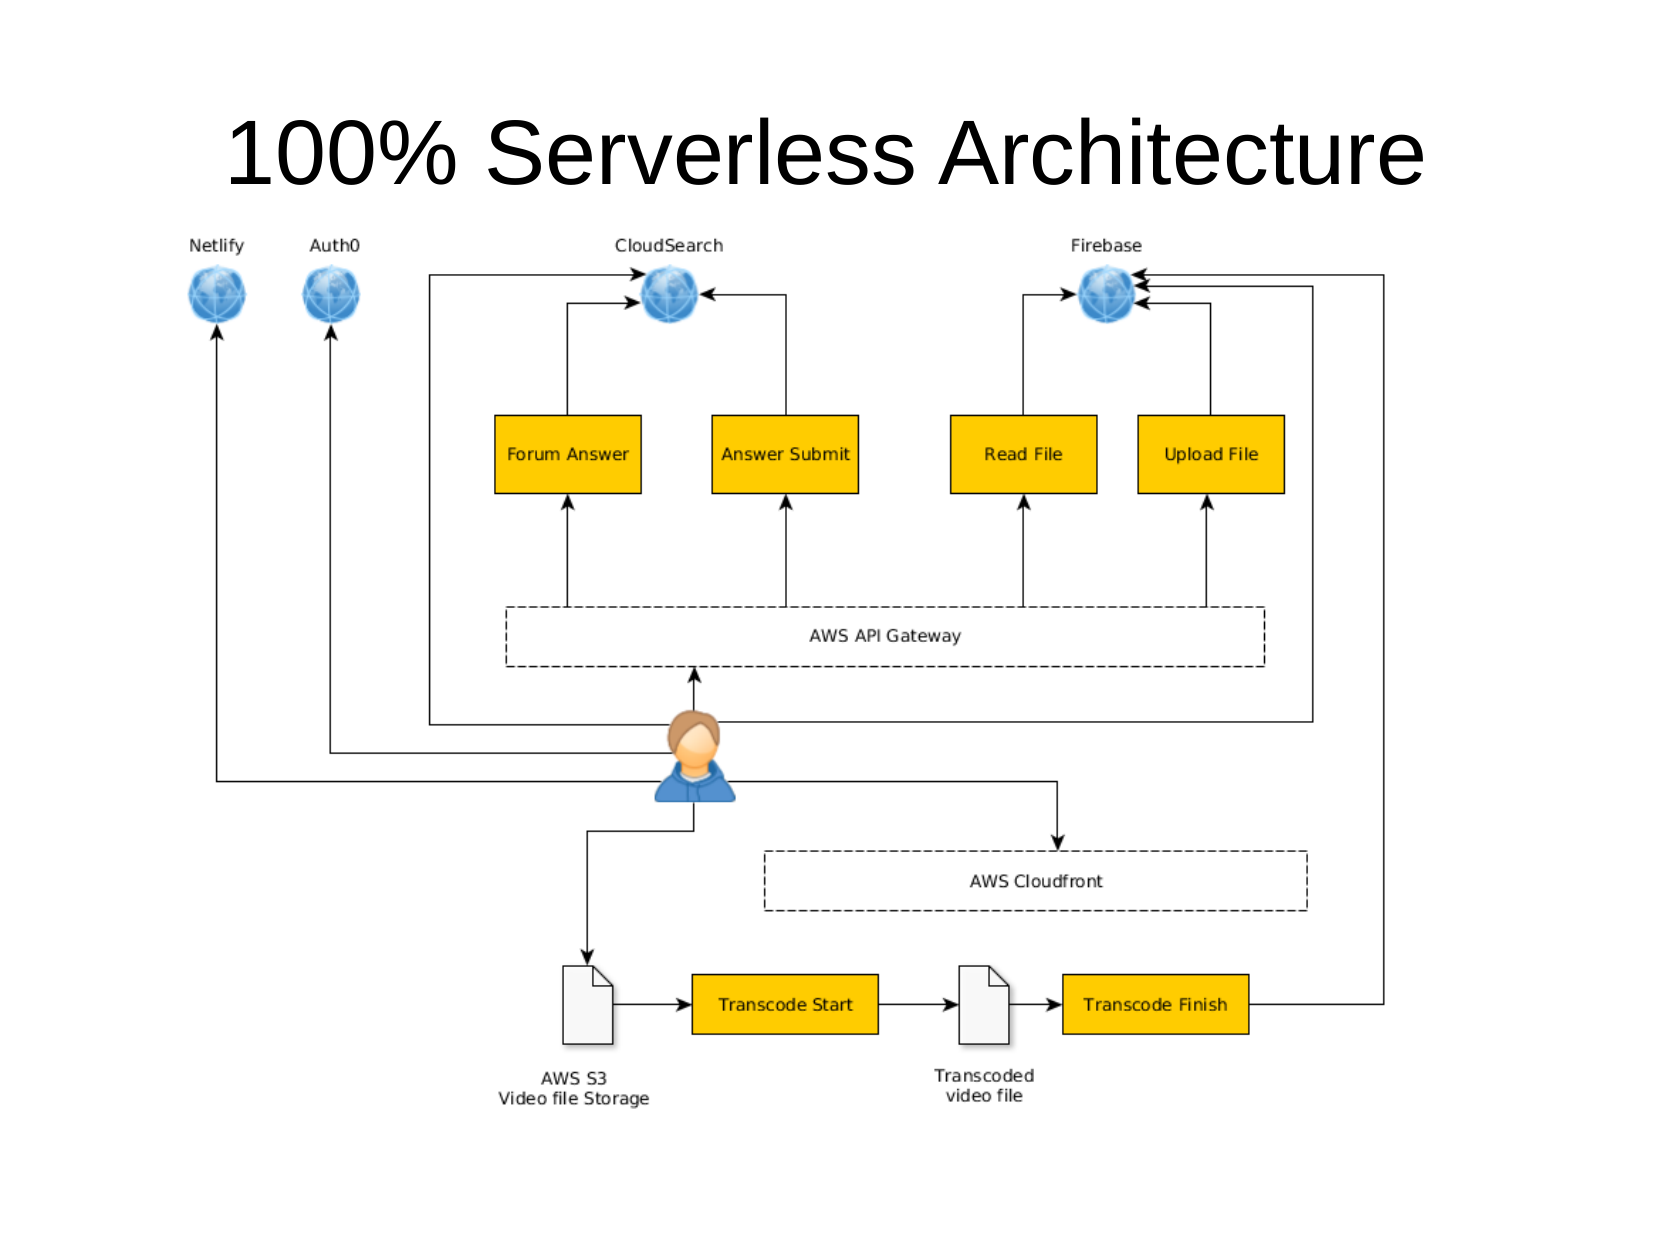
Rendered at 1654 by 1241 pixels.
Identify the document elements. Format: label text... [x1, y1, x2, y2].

title 100% Serverless Architecture [82, 49, 1571, 257]
picture [165, 212, 1406, 1133]
